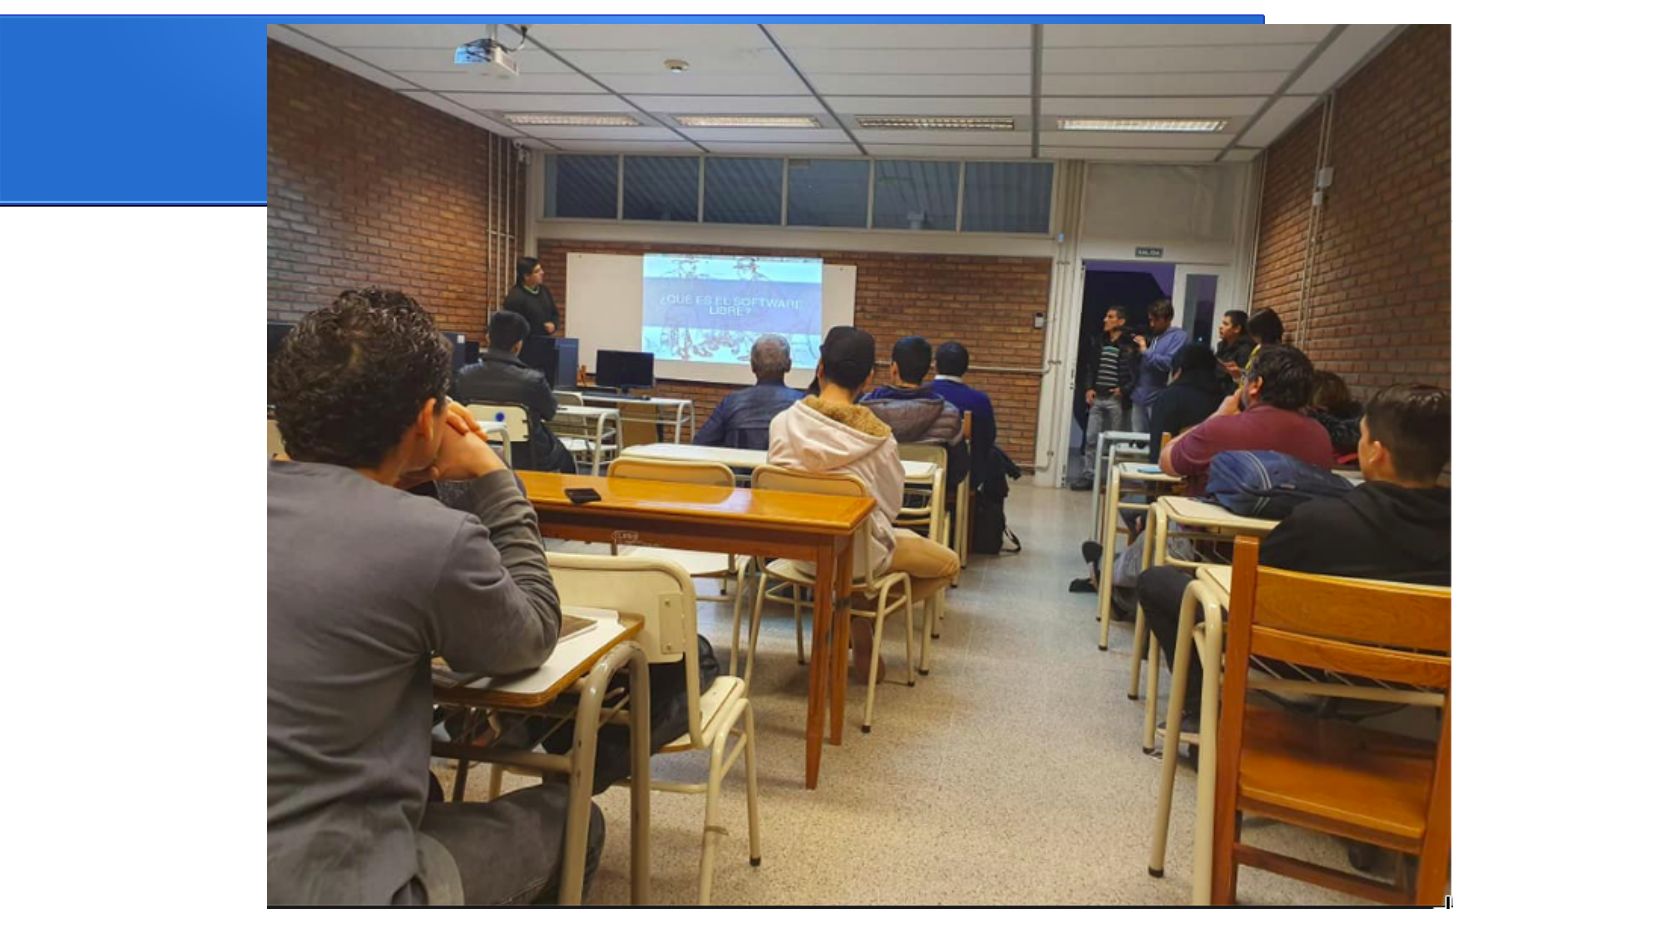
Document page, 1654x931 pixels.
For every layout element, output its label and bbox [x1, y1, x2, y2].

picture [267, 24, 1453, 909]
